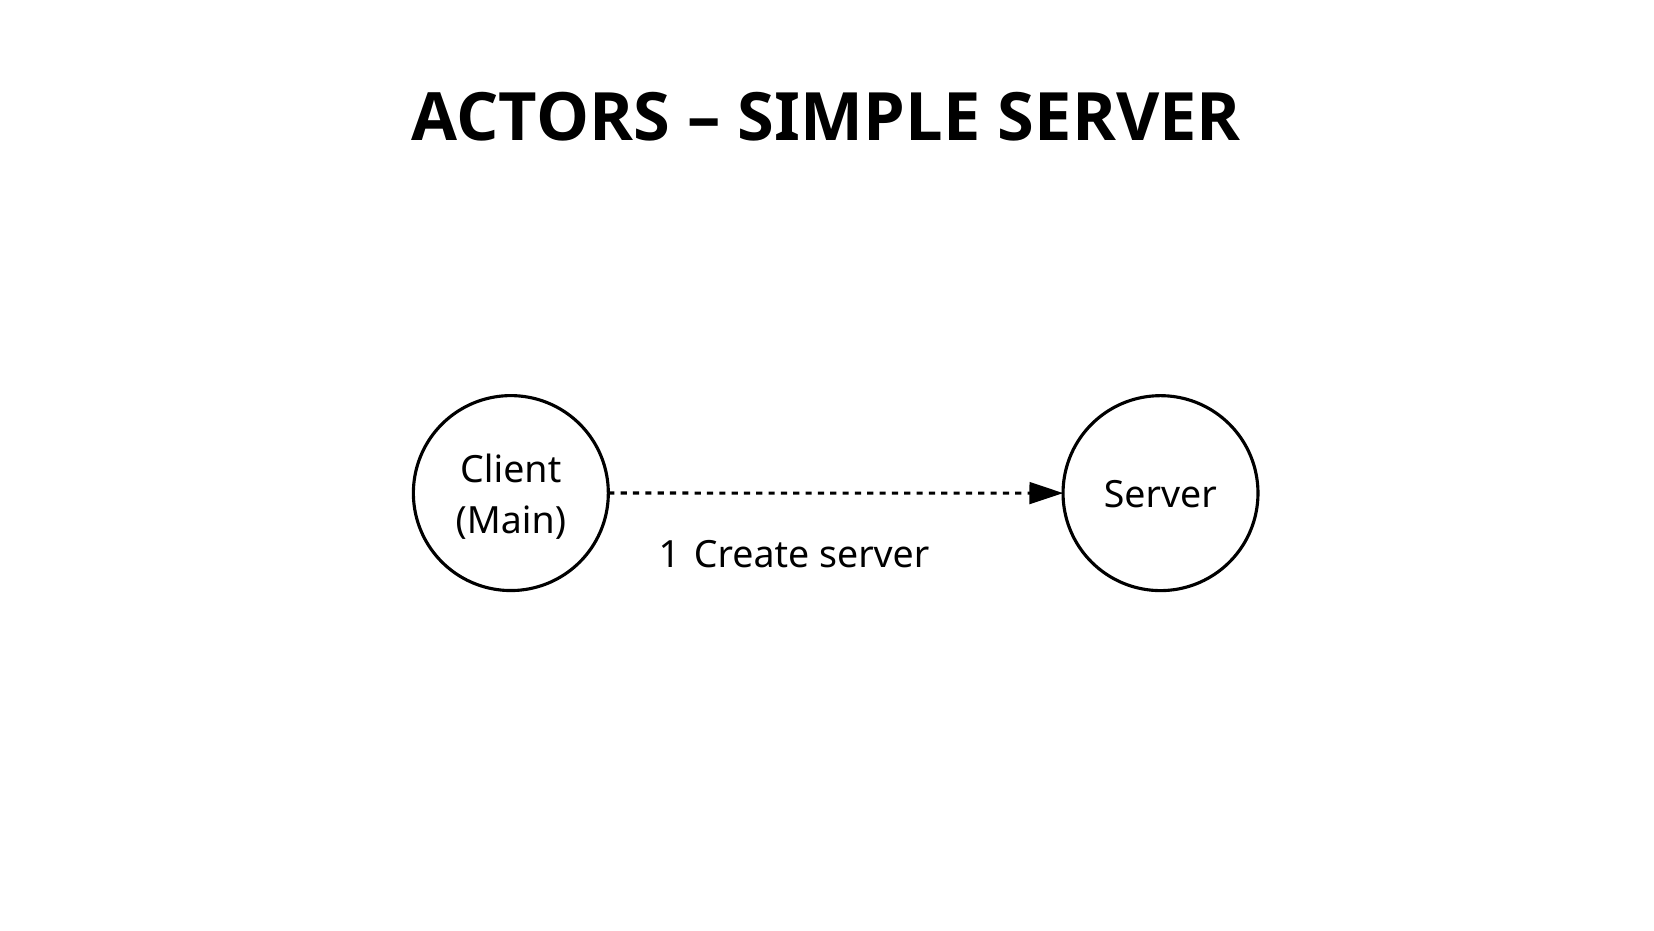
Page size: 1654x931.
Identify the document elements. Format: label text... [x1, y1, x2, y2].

text_box Create server [643, 519, 1040, 733]
text_box Server [1063, 395, 1258, 591]
text_box Client (Main) [413, 395, 609, 591]
title ACTORS – SIMPLE SERVER [82, 36, 1571, 193]
